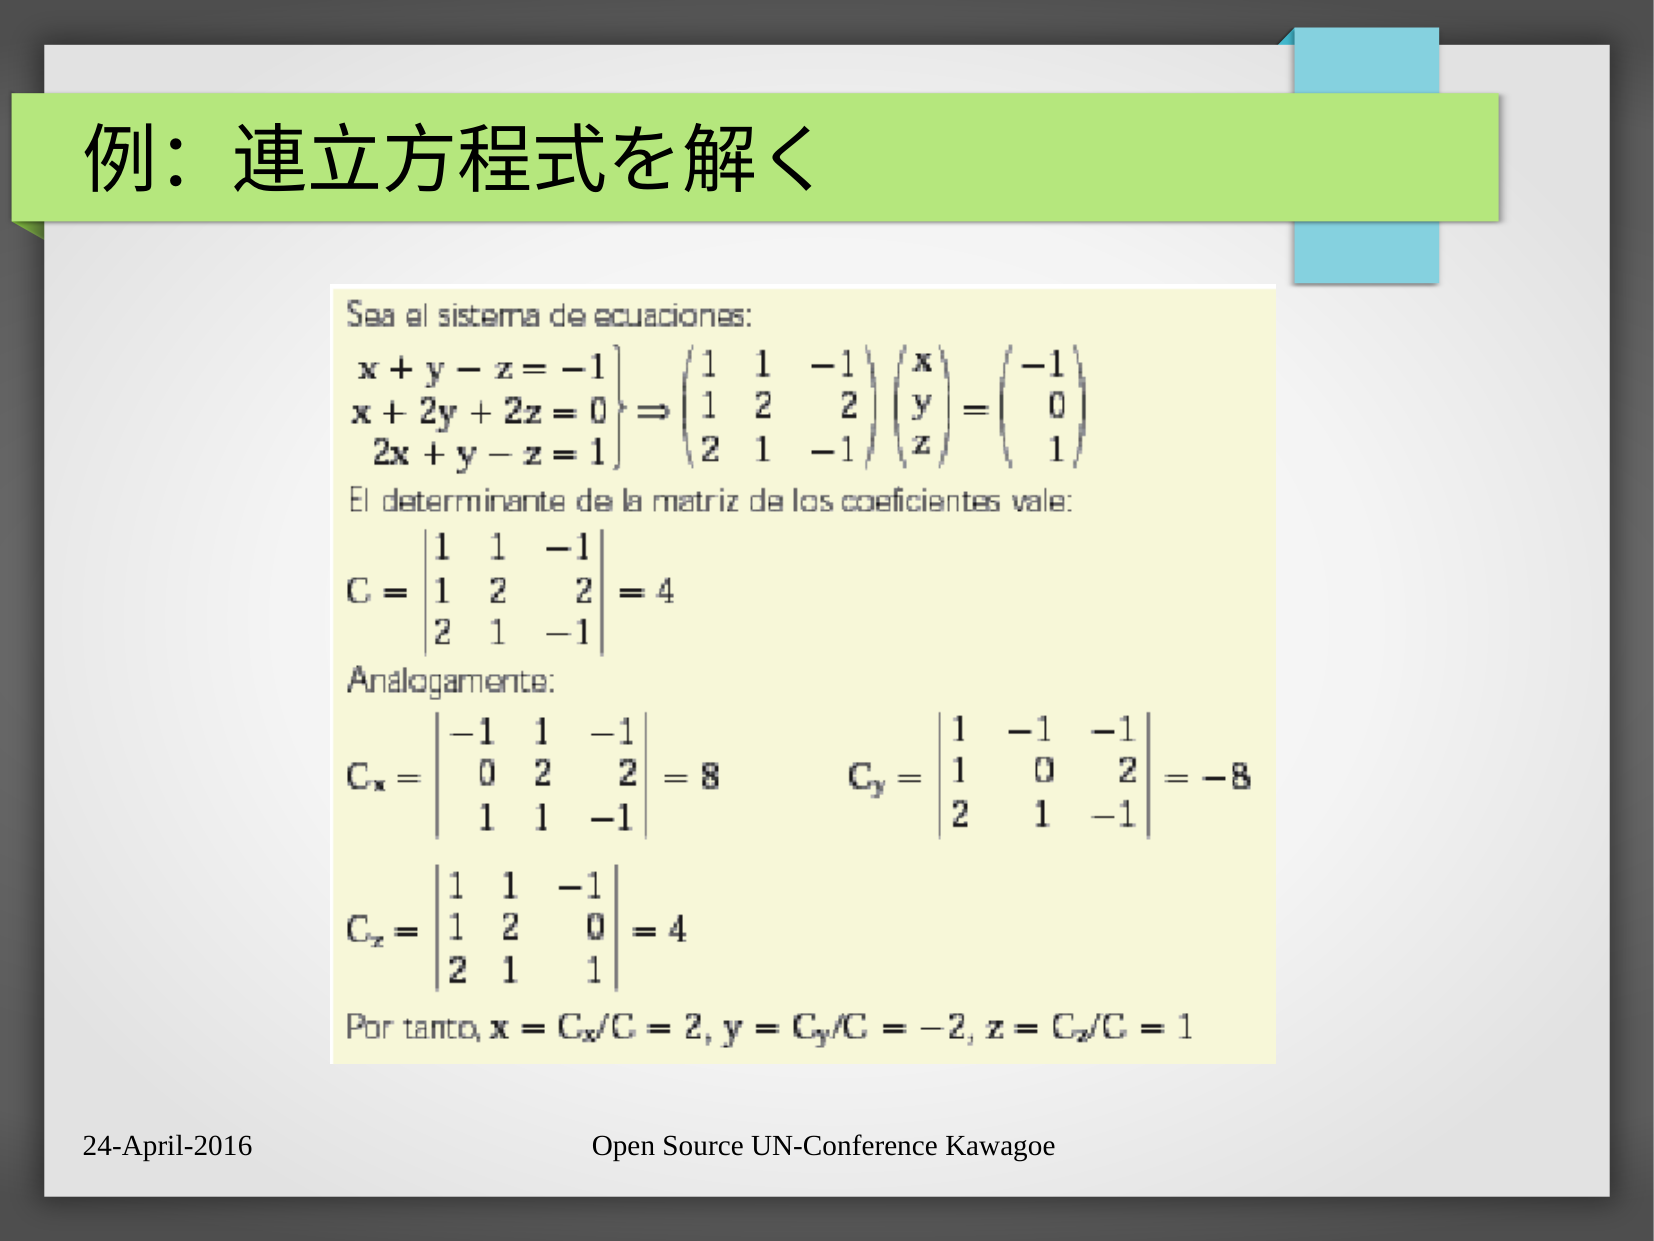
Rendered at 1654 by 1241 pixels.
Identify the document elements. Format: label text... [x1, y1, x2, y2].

picture [0, 0, 1654, 1241]
title 例：連立方程式を解く [82, 94, 1264, 213]
